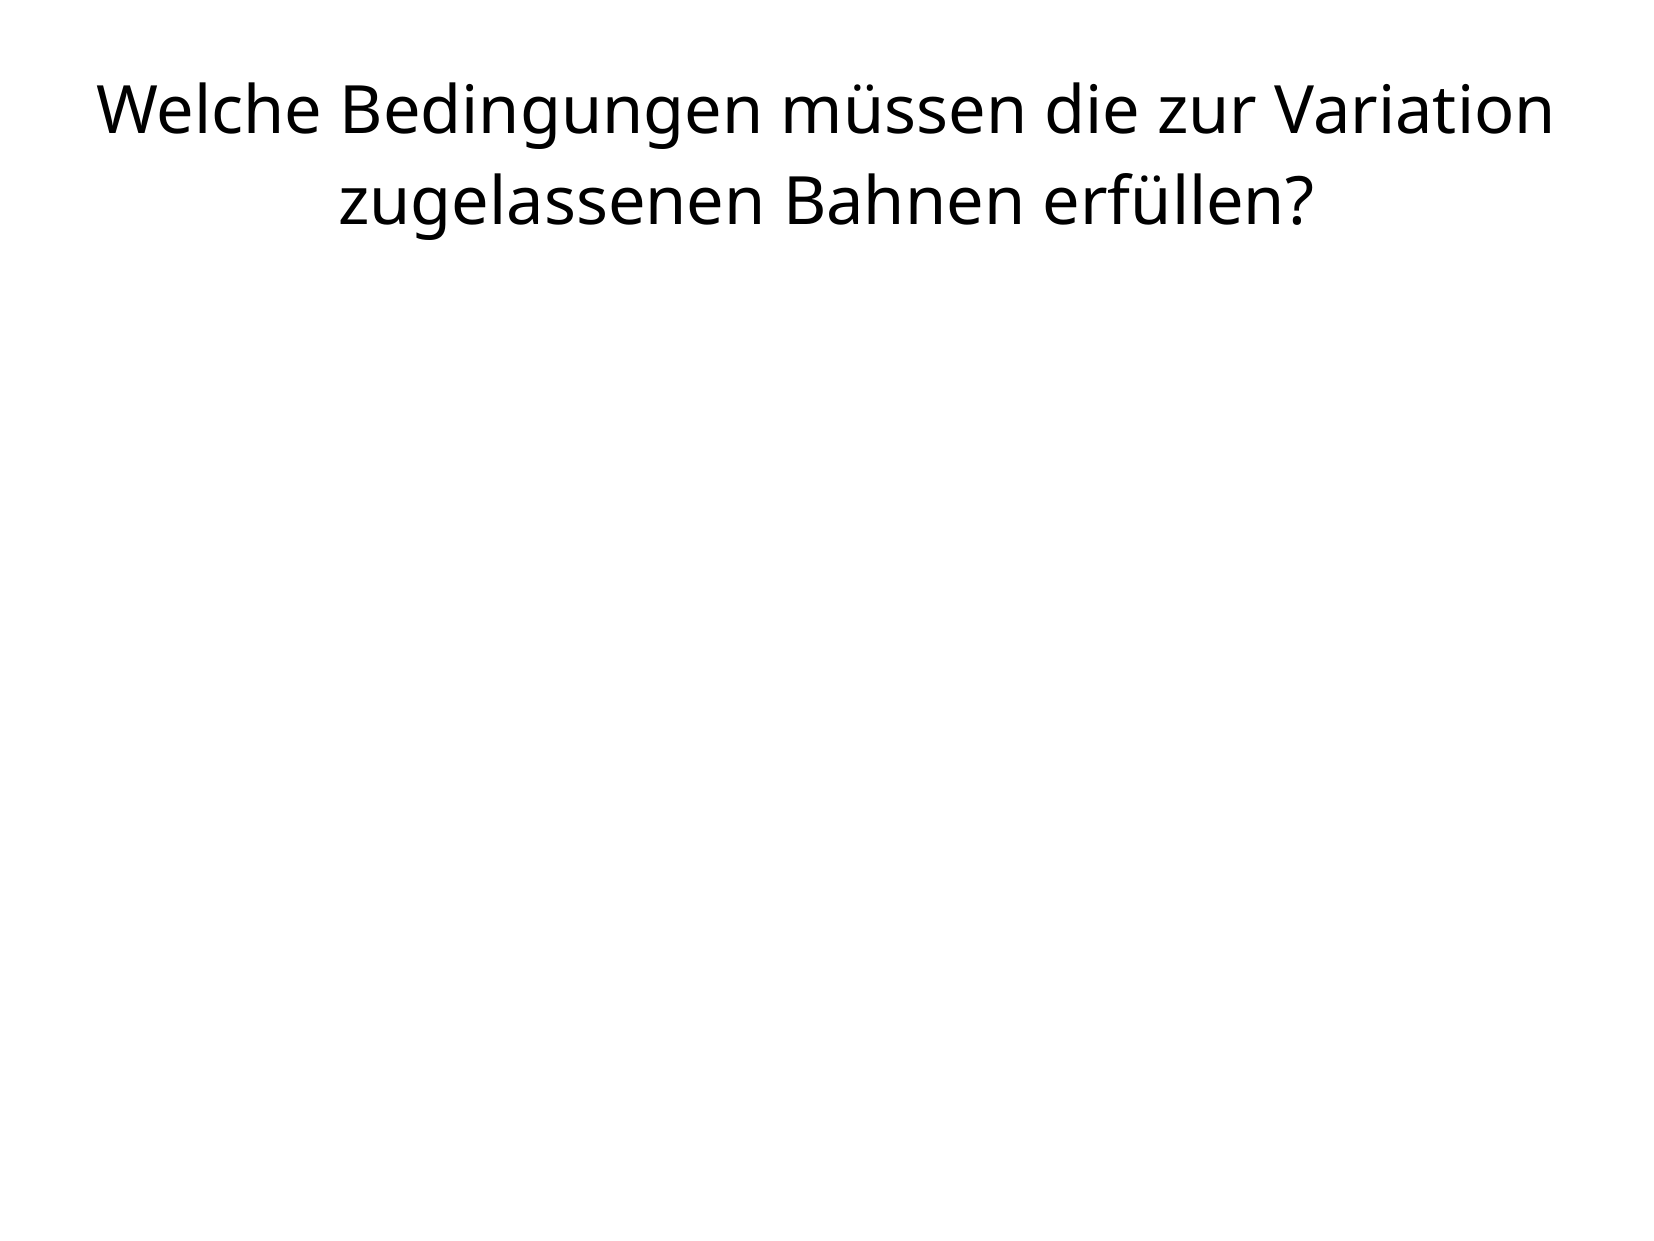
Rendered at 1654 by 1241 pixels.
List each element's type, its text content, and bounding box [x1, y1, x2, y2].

title Welche Bedingungen müssen die zur Variation zugelassenen Bahnen erfüllen? [82, 49, 1571, 257]
